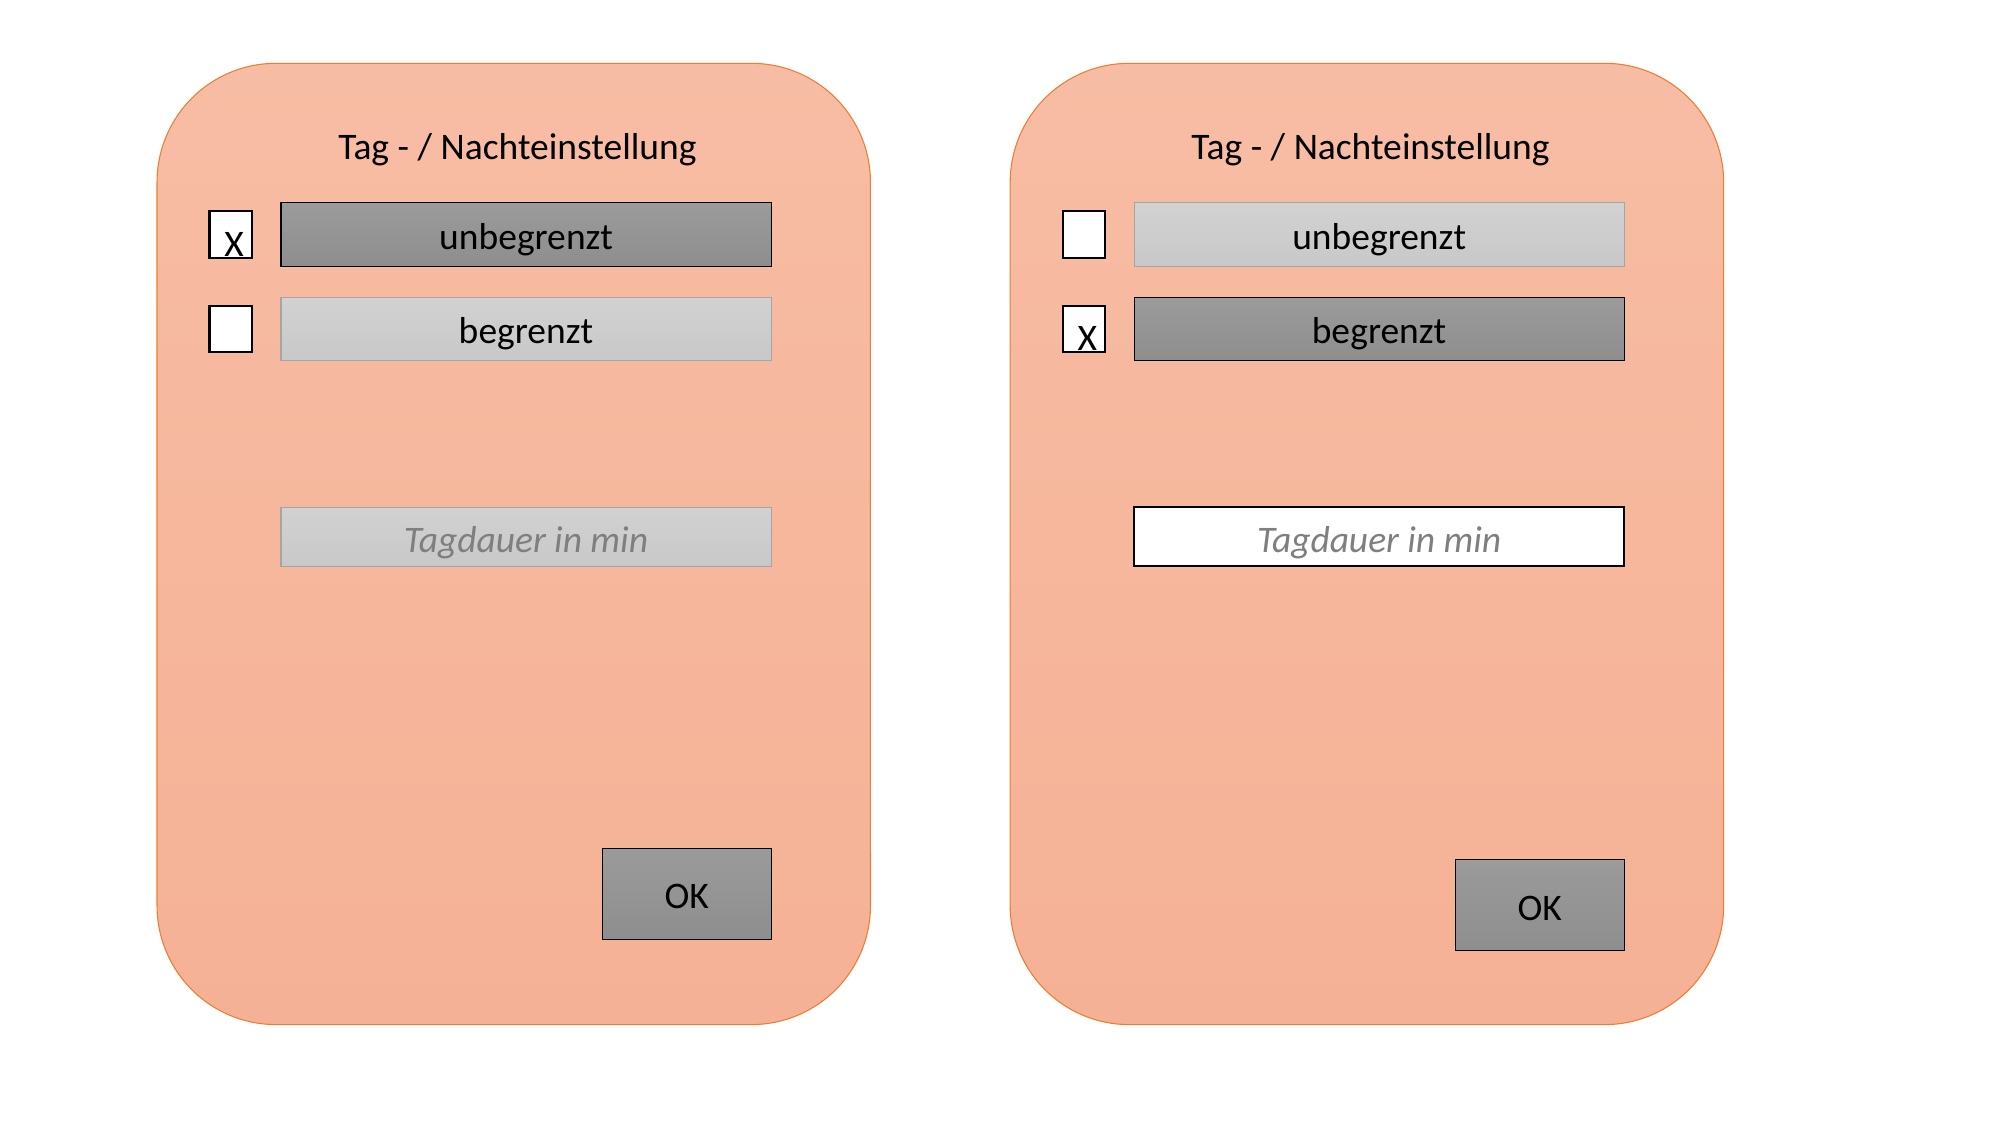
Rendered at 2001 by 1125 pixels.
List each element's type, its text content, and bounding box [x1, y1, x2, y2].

text_box X [1063, 306, 1105, 352]
text_box Tagdauer in min [281, 507, 771, 566]
text_box unbegrenzt [281, 203, 771, 266]
text_box [157, 63, 871, 1025]
text_box [1010, 63, 1724, 1025]
text_box begrenzt [281, 297, 771, 361]
text_box begrenzt [1134, 297, 1624, 361]
text_box X [209, 211, 252, 258]
text_box Tag - / Nachteinstellung [280, 114, 755, 175]
text_box Tagdauer in min [1134, 507, 1624, 566]
text_box unbegrenzt [1134, 203, 1624, 266]
text_box Tag - / Nachteinstellung [1134, 114, 1608, 175]
text_box OK [1455, 860, 1624, 950]
text_box OK [602, 849, 771, 939]
